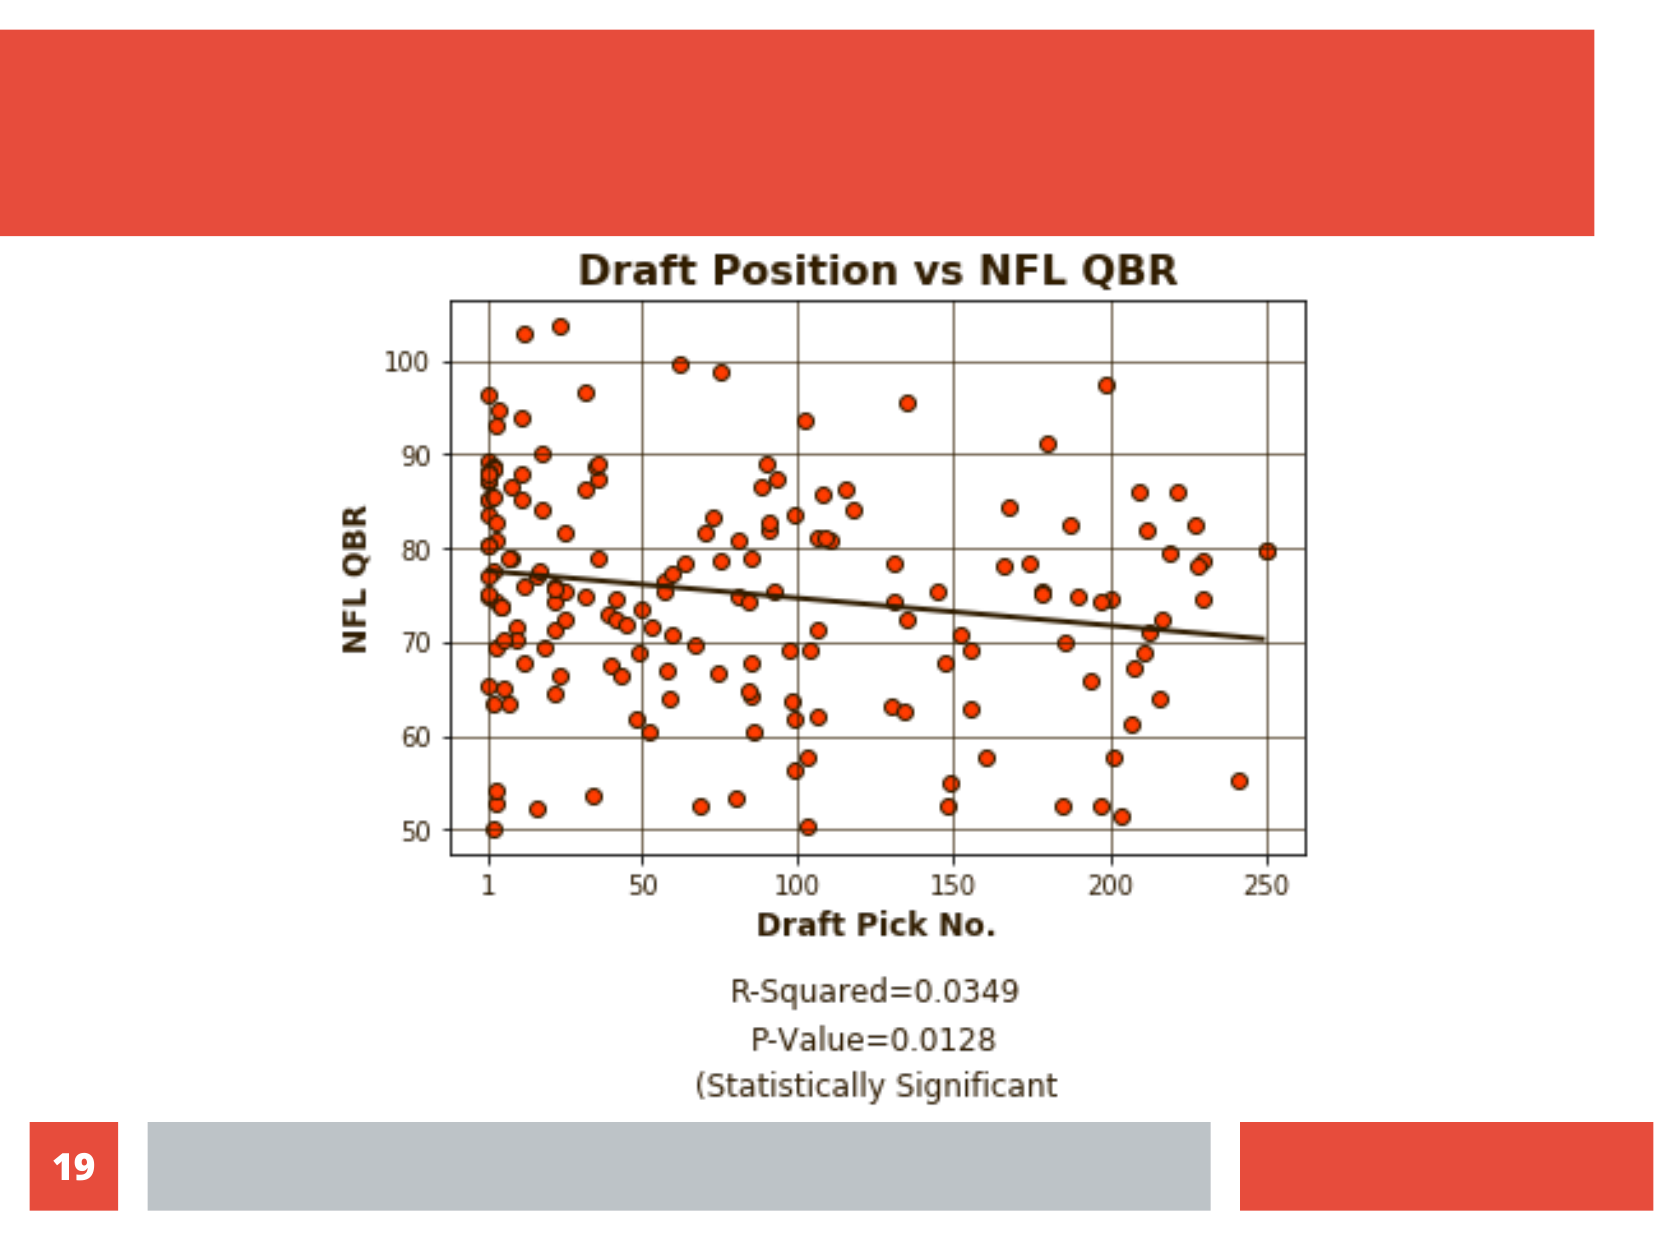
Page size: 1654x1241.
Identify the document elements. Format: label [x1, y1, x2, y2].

picture [323, 237, 1331, 1123]
